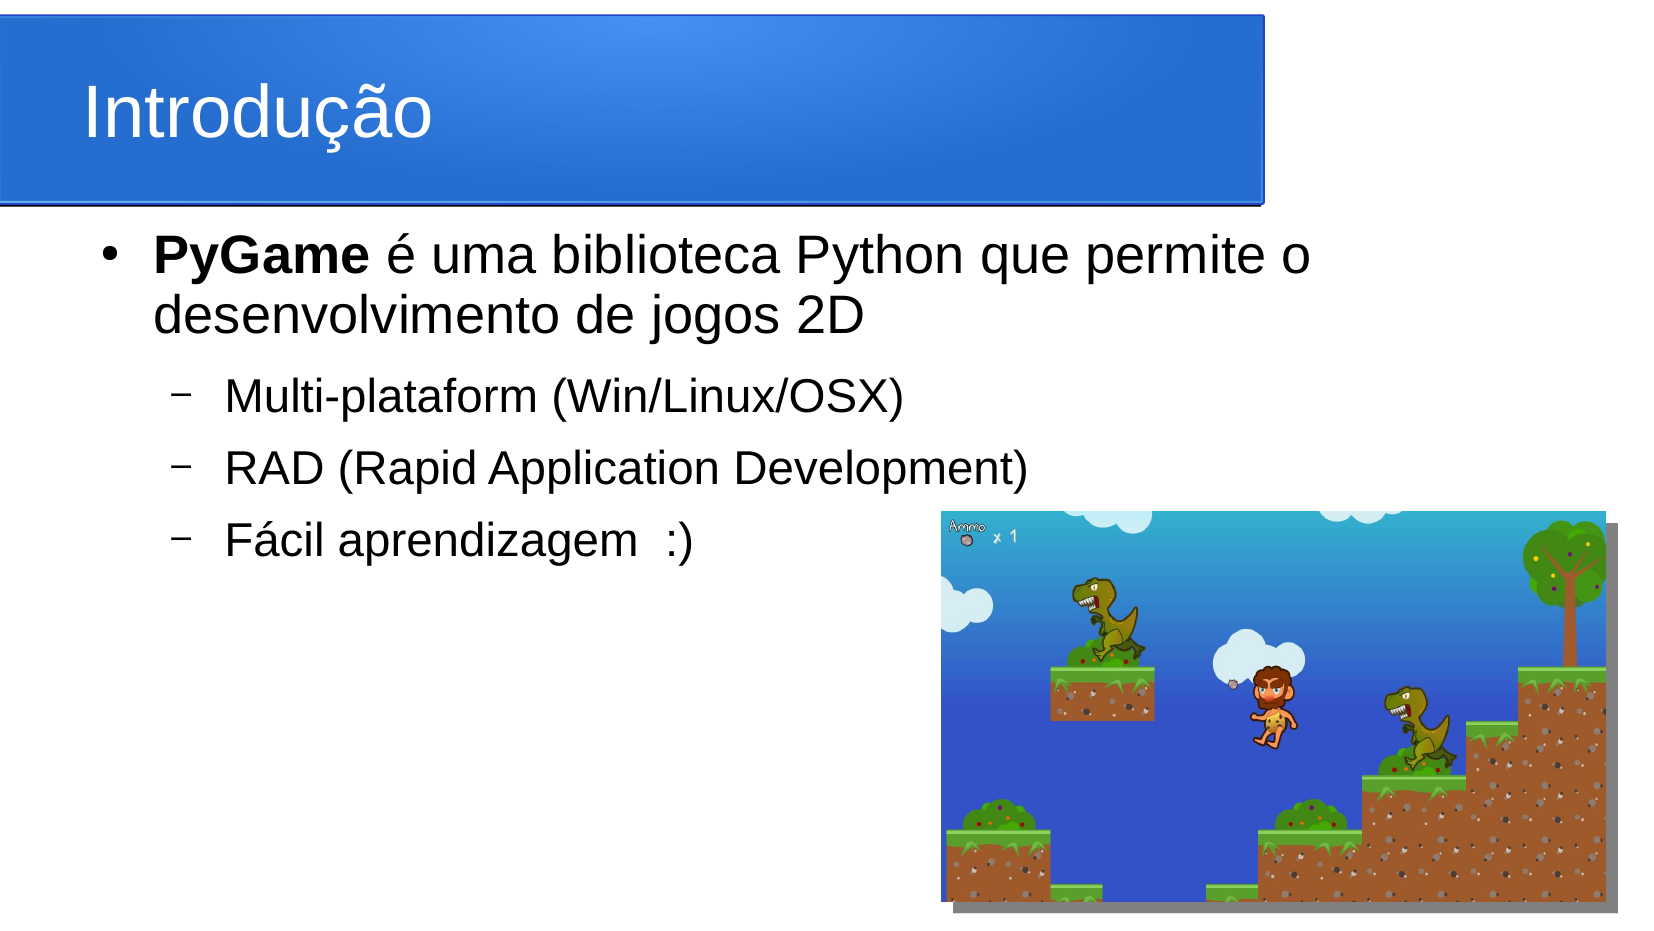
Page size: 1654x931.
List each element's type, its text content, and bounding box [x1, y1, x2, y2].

list PyGame é uma biblioteca Python que permite o desenvolvimento de jogos 2D Multi-plataform (Win/Linux/OSX) RAD (Rapid Application Development) Fácil aprendizagem :) [82, 224, 1571, 764]
title Introdução [82, 35, 1235, 189]
picture [941, 511, 1606, 902]
